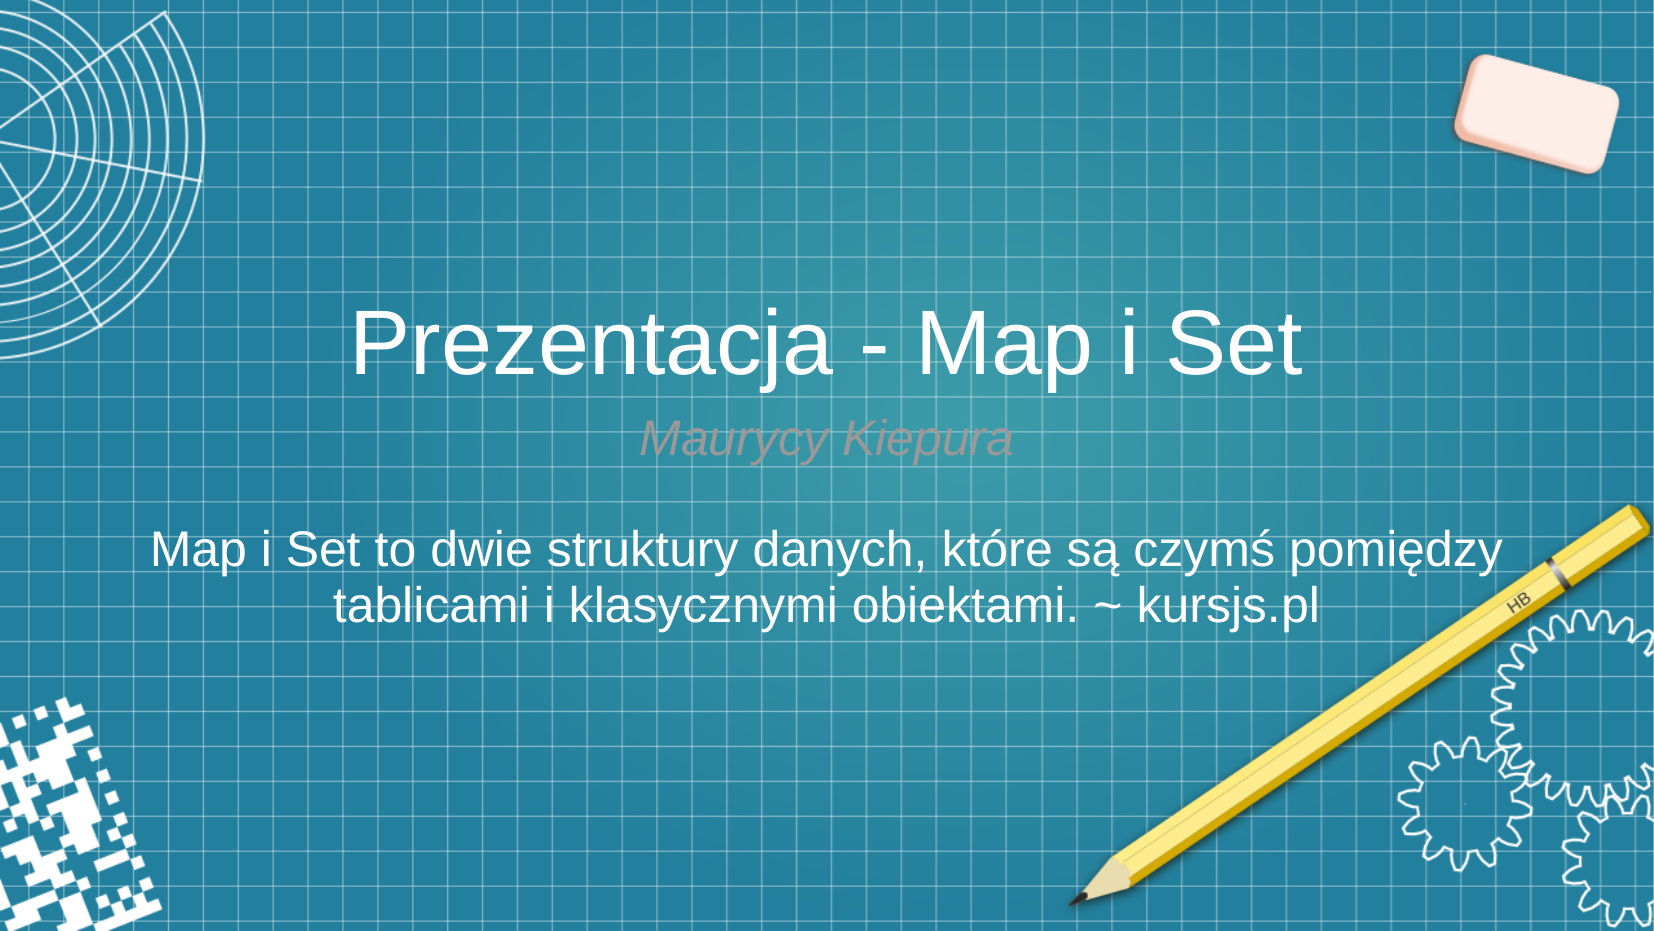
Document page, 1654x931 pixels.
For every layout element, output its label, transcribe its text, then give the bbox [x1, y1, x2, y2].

picture [0, 0, 1654, 931]
title Prezentacja - Map i Set [82, 236, 1571, 295]
subtitle Maurycy Kiepura Map i Set to dwie struktury danych, które są czymś pomiędzy tablicami i klasycznymi obiektami. ~ kursjs.pl [82, 295, 1571, 748]
